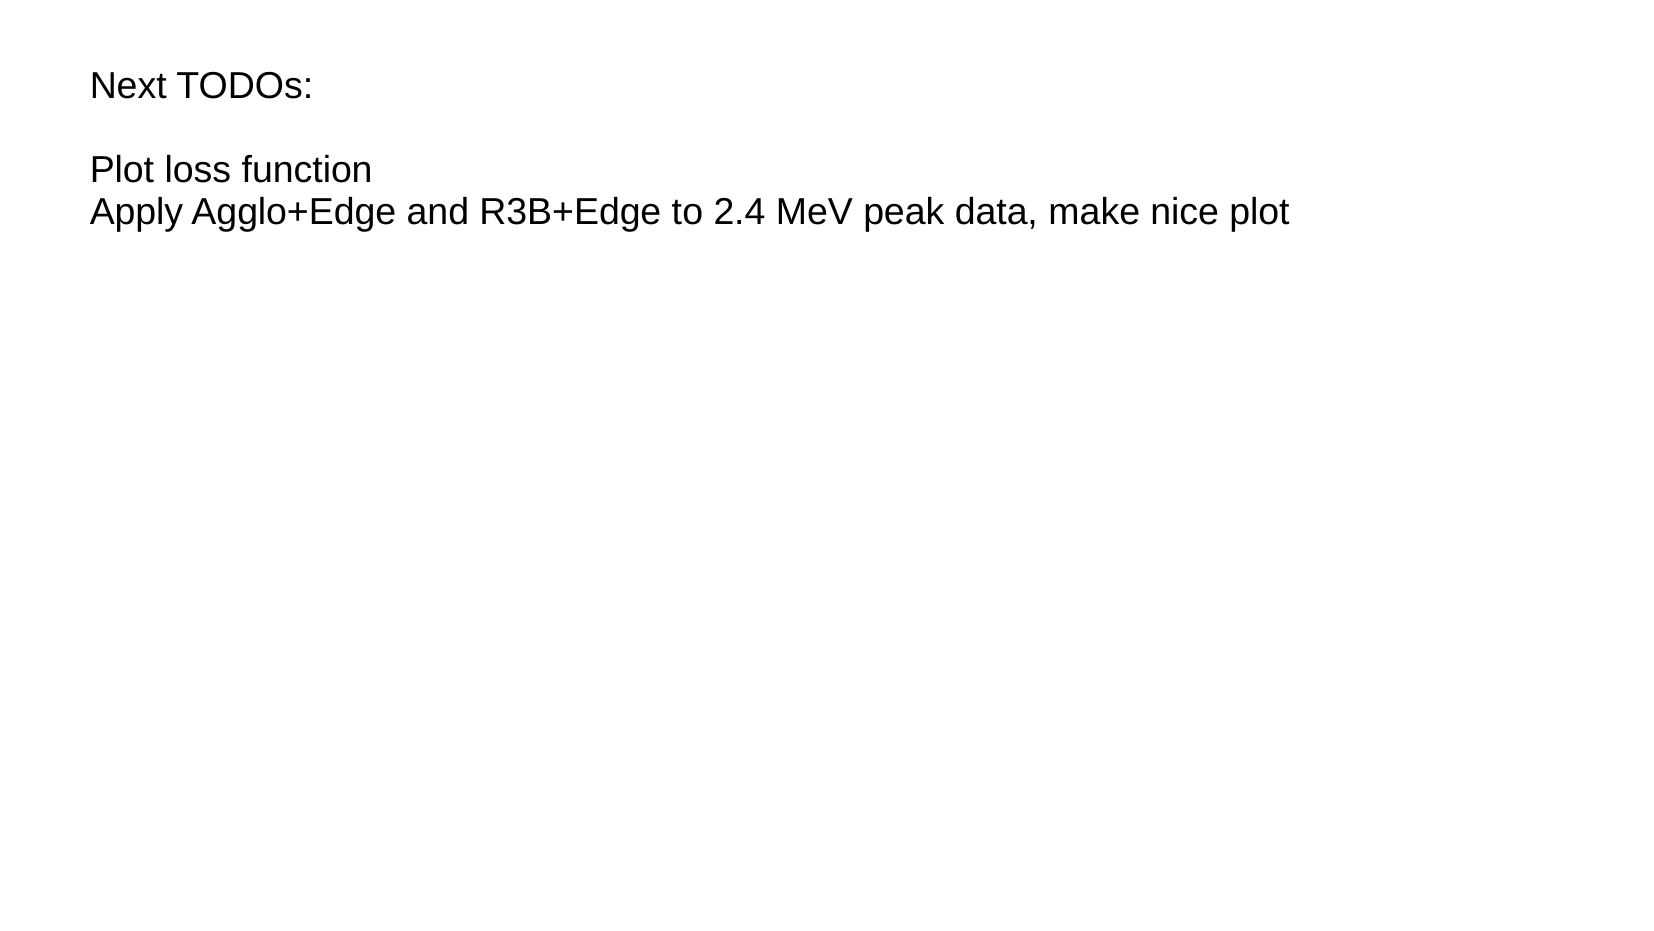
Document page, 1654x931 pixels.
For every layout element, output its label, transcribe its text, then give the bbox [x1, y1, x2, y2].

text_box Next TODOs: Plot loss function Apply Agglo+Edge and R3B+Edge to 2.4 MeV peak data, make nice plot [75, 57, 1561, 556]
